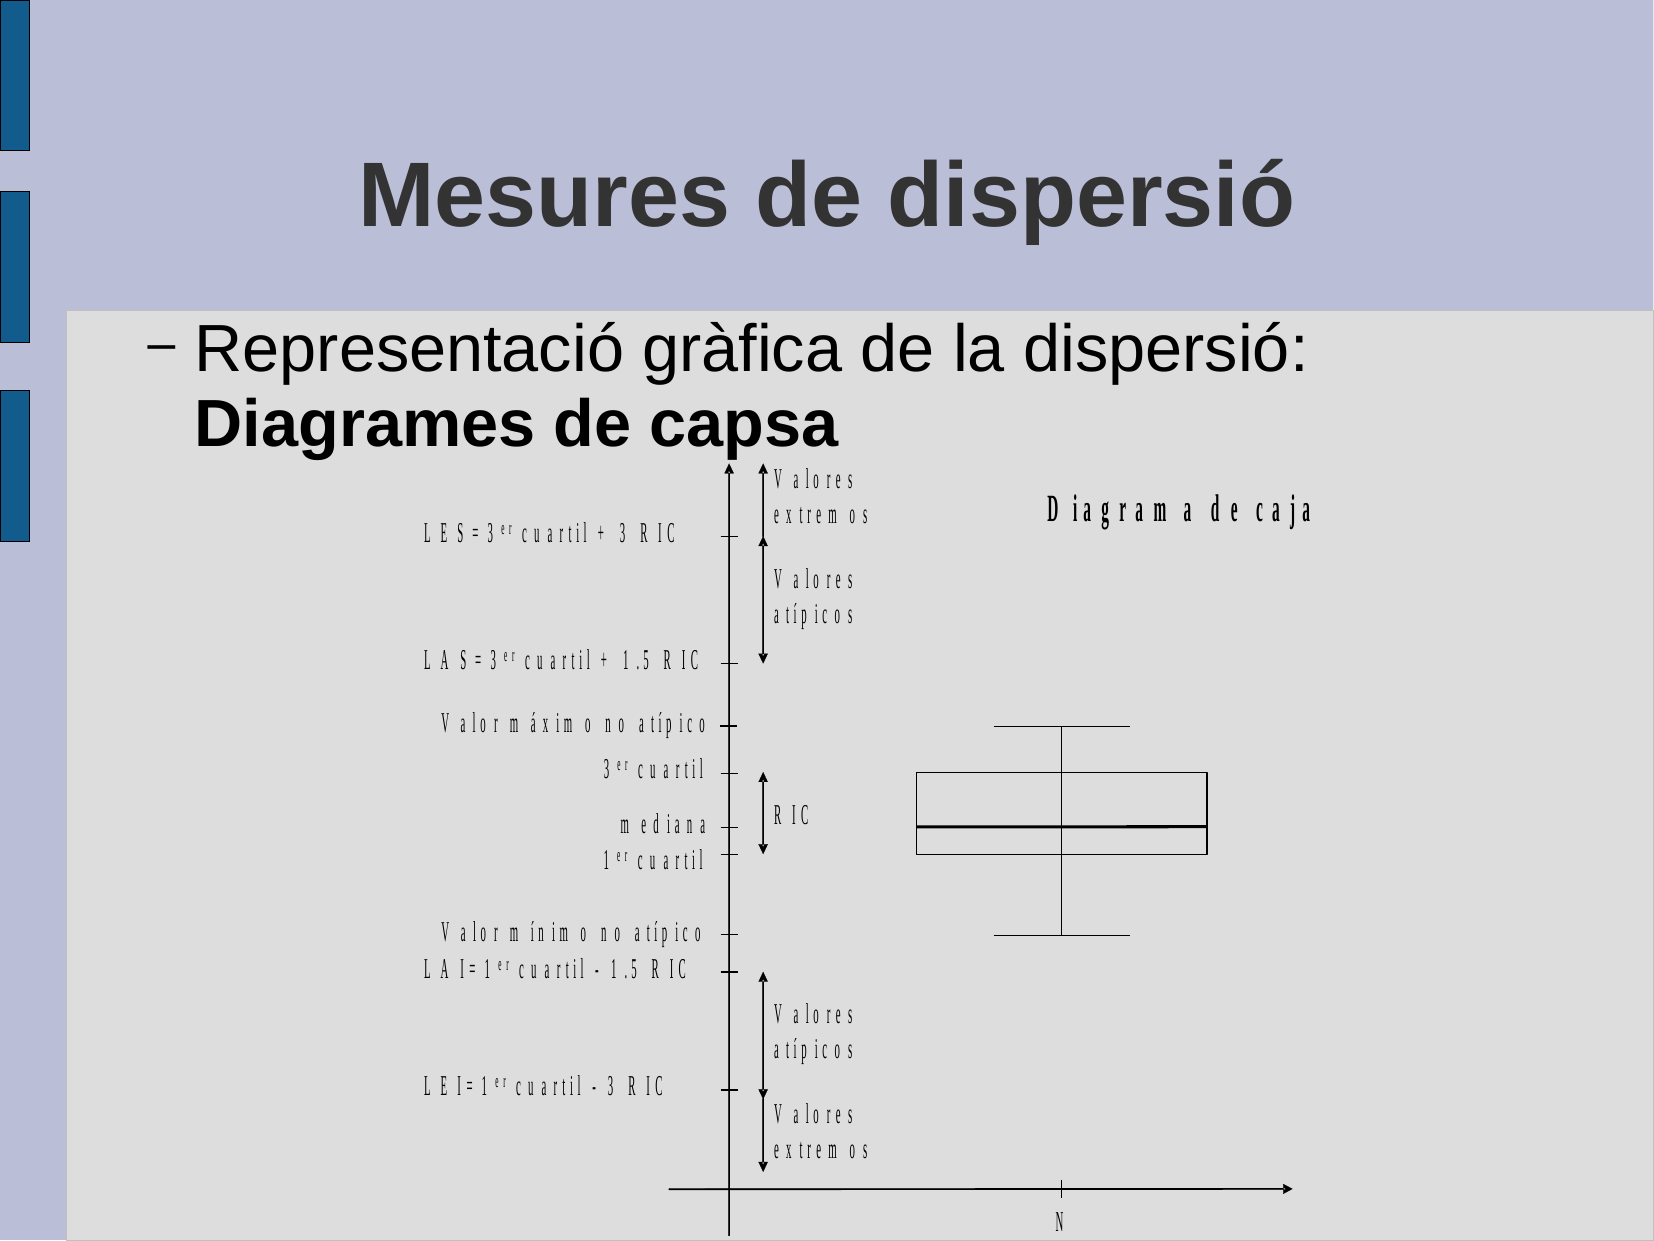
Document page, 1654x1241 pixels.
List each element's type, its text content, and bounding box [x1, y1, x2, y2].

text_box Representació gràfica de la dispersió: Diagrames de capsa [53, 310, 1495, 461]
picture [413, 454, 1346, 1241]
title Mesures de dispersió [121, 91, 1534, 299]
